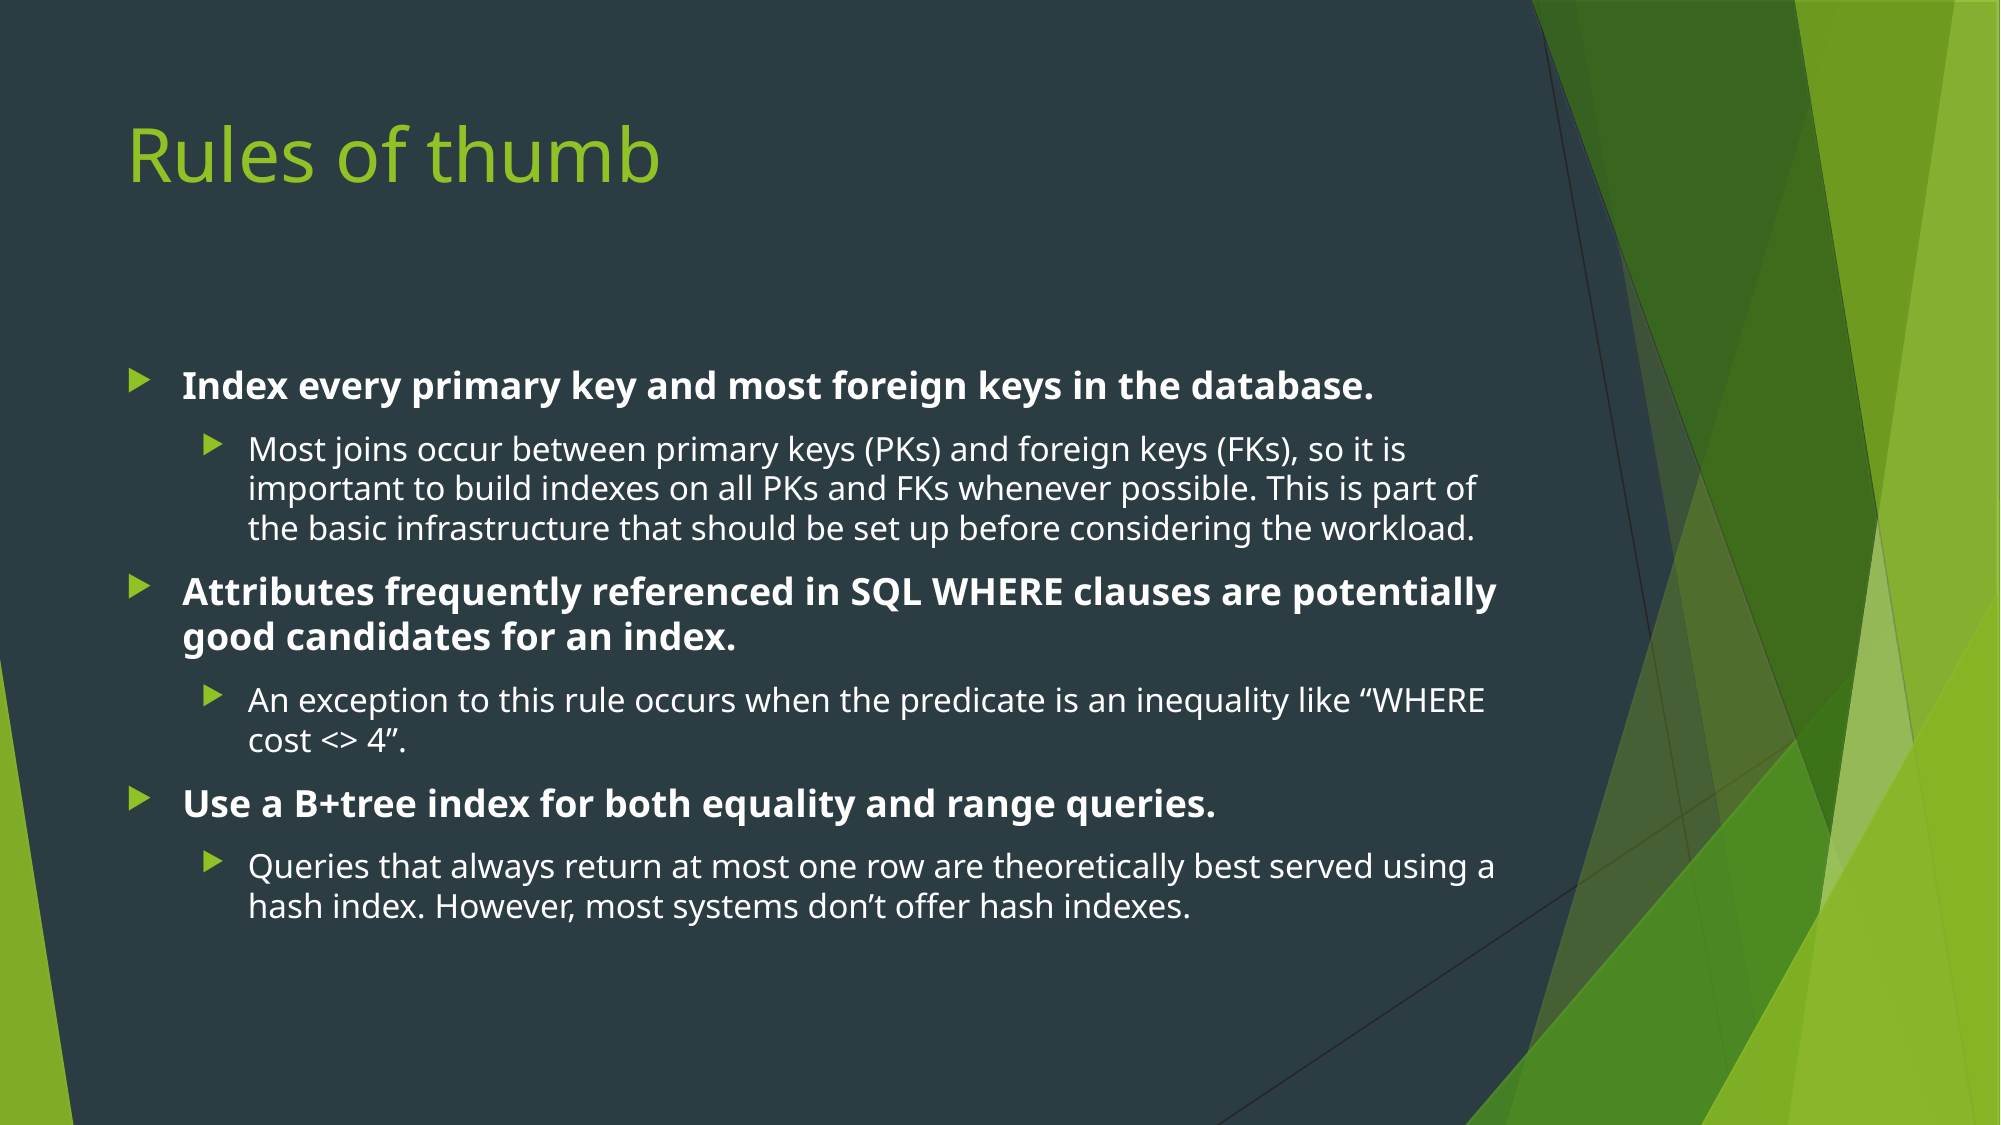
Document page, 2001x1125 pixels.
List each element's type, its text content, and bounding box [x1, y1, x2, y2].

list Index every primary key and most foreign keys in the database. Most joins occur between primary keys (PKs) and foreign keys (FKs), so it is important to build indexes on all PKs and FKs whenever possible. This is part of the basic infrastructure that should be set up before considering the workload. Attributes frequently referenced in SQL WHERE clauses are potentially good candidates for an index. An exception to this rule occurs when the predicate is an inequality like “WHERE cost <> 4”. Use a B+tree index for both equality and range queries. Queries that always return at most one row are theoretically best served using a hash index. However, most systems don’t offer hash indexes. [111, 354, 1522, 992]
title Rules of thumb [111, 99, 1522, 317]
